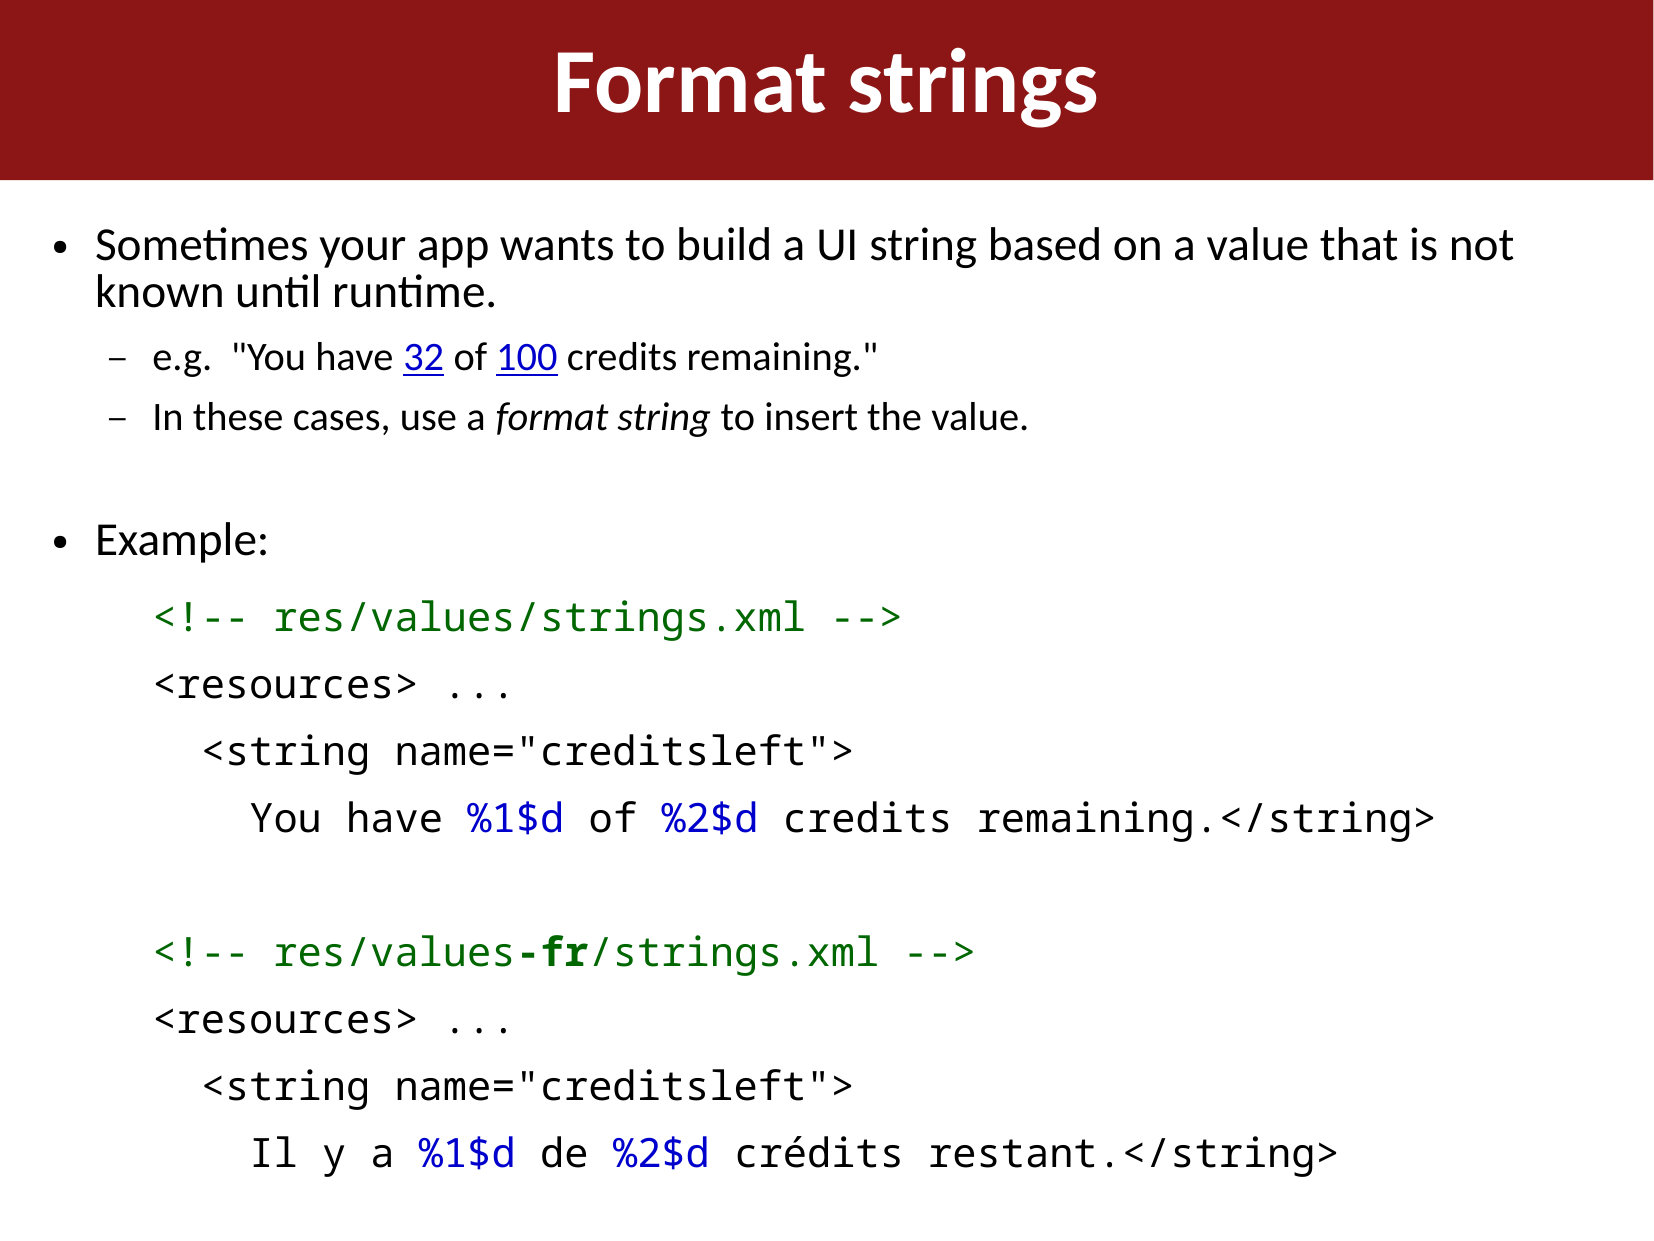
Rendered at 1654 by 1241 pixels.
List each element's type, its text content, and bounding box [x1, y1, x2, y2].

title Format strings [0, 0, 1654, 181]
list Sometimes your app wants to build a UI string based on a value that is not known until runtime. e.g. "You have 32 of 100 credits remaining." In these cases, use a format string to insert the value. Example: <!-- res/values/strings.xml --> <resources> ... <string name="creditsleft"> You have %1$d of %2$d credits remaining.</string> <!-- res/values-fr/strings.xml --> <resources> ... <string name="creditsleft"> Il y a %1$d de %2$d crédits restant.</string> [37, 225, 1636, 1186]
